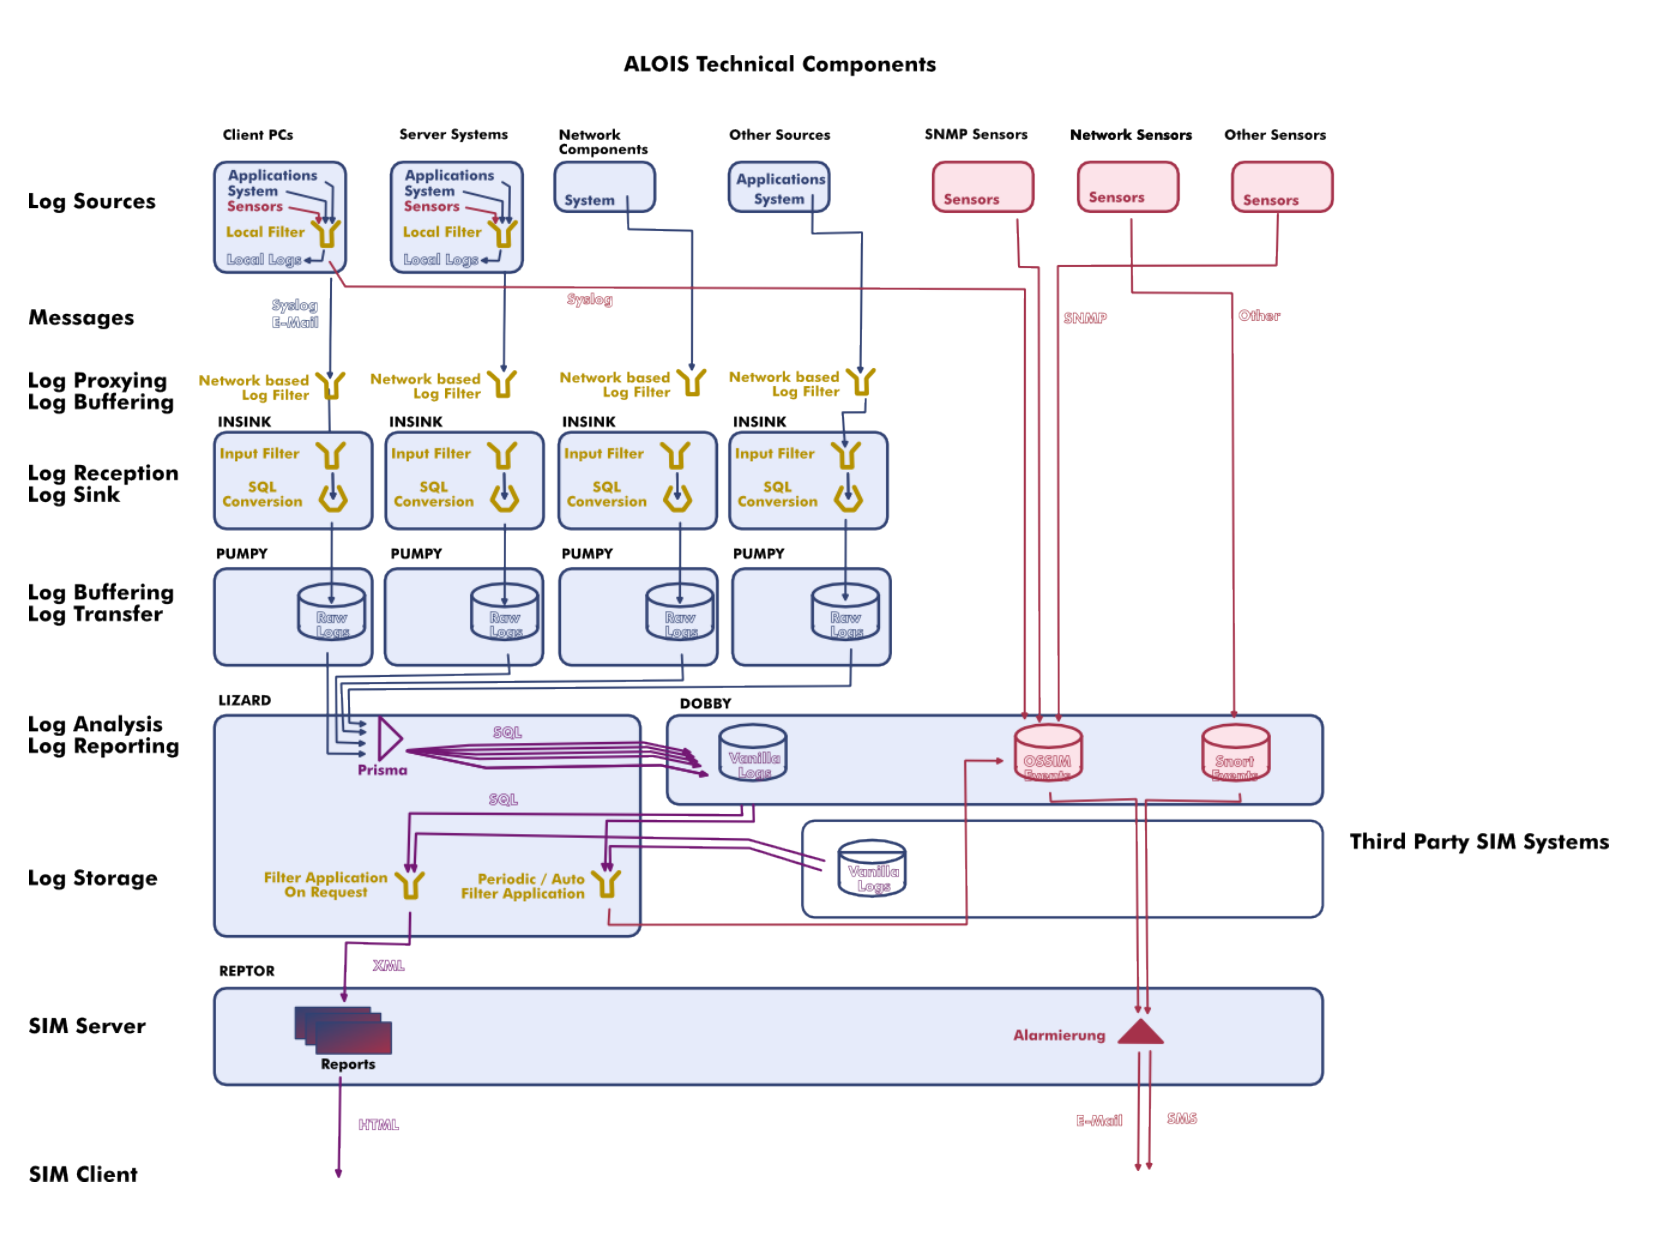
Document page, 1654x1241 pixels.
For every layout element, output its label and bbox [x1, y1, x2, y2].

picture [29, 55, 1609, 1182]
